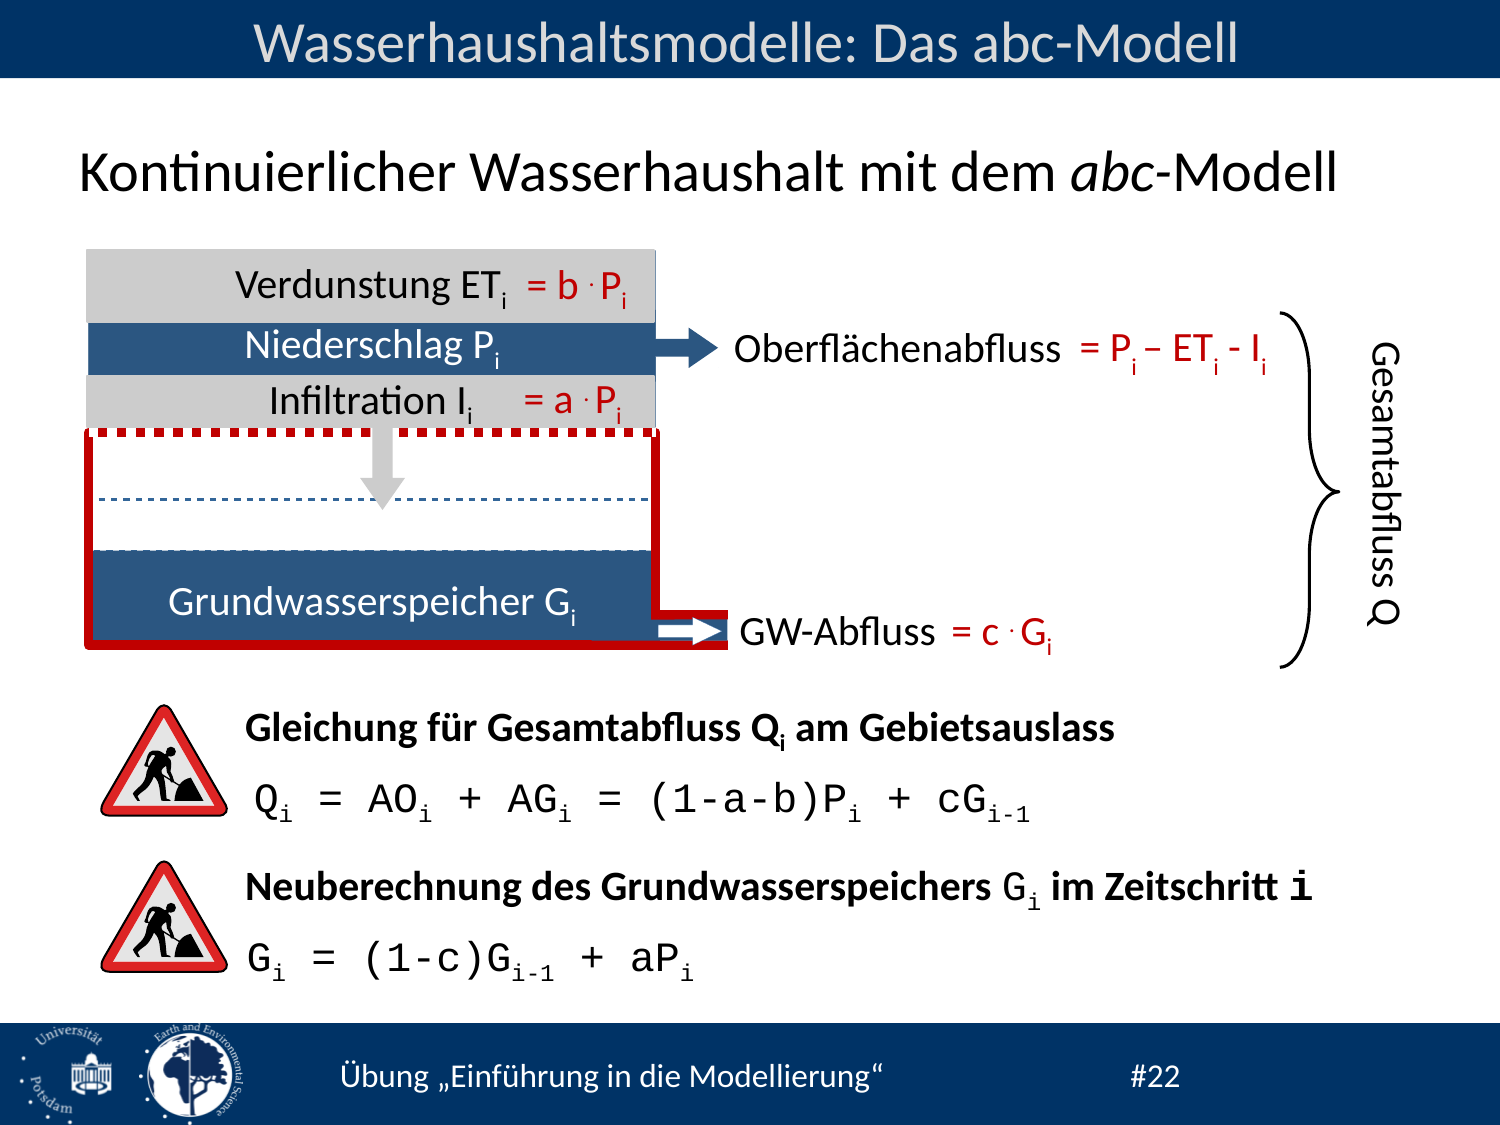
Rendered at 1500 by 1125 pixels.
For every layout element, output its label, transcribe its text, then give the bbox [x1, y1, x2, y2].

picture [100, 860, 231, 976]
text_box Kontinuierlicher Wasserhaushalt mit dem abc-Modell [64, 125, 1412, 211]
text_box = Pi – ETi - Ii [1287, 312, 1420, 388]
text_box = a . Pi [508, 364, 686, 437]
text_box Gesamtabfluss Q [1356, 326, 1422, 695]
text_box = Pi – ETi - Ii [1064, 312, 1307, 388]
text_box Wasserhaushaltsmodelle: Das abc-Modell [0, 0, 1495, 75]
text_box = c . Gi [936, 596, 1114, 668]
picture [83, 248, 1105, 662]
text_box Gleichung für Gesamtabfluss Qi am Gebietsauslass [230, 692, 1365, 765]
text_box Neuberechnung des Grundwasserspeichers Gi im Zeitschritt i [230, 851, 1365, 922]
text_box Gi = (1-c)Gi-1 + aPi [231, 922, 1378, 994]
text_box Qi = AOi + AGi = (1-a-b)Pi + cGi-1 [238, 763, 1397, 835]
text_box = b . Pi [511, 250, 690, 322]
picture [100, 704, 231, 820]
picture [139, 1023, 243, 1125]
